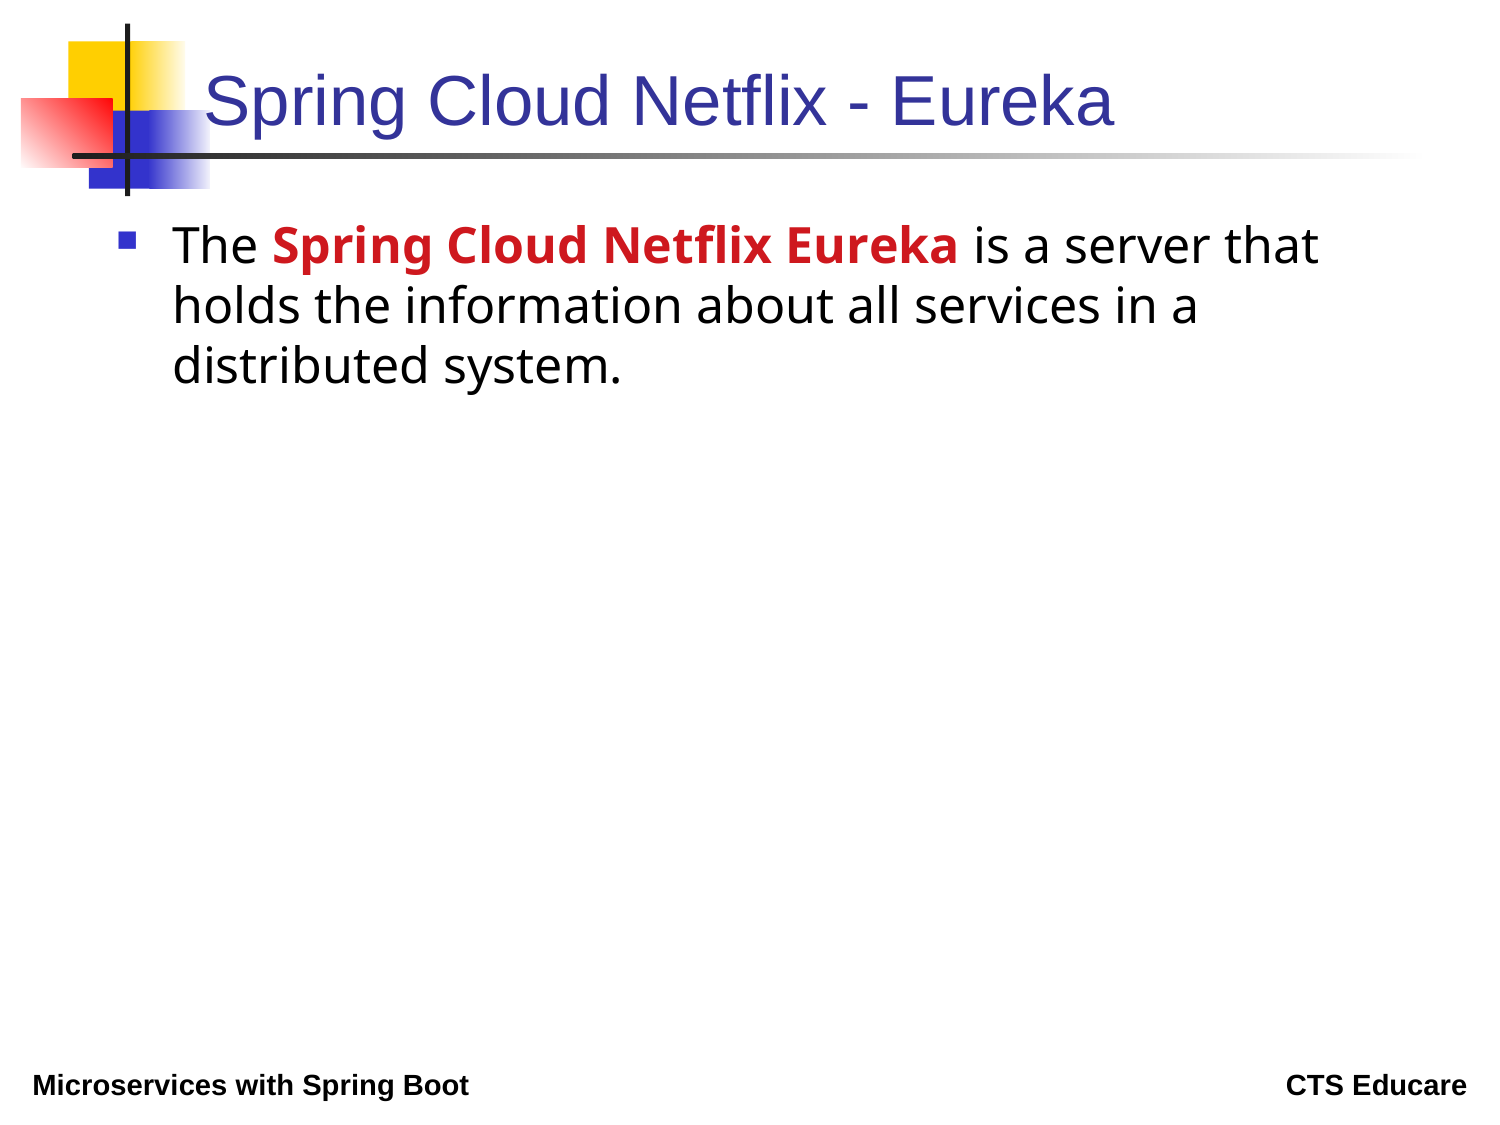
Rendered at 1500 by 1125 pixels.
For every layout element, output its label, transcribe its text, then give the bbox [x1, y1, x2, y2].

list The Spring Cloud Netflix Eureka is a server that holds the information about all services in a distributed system. [100, 206, 1447, 1024]
title Spring Cloud Netflix - Eureka [188, 46, 1468, 149]
